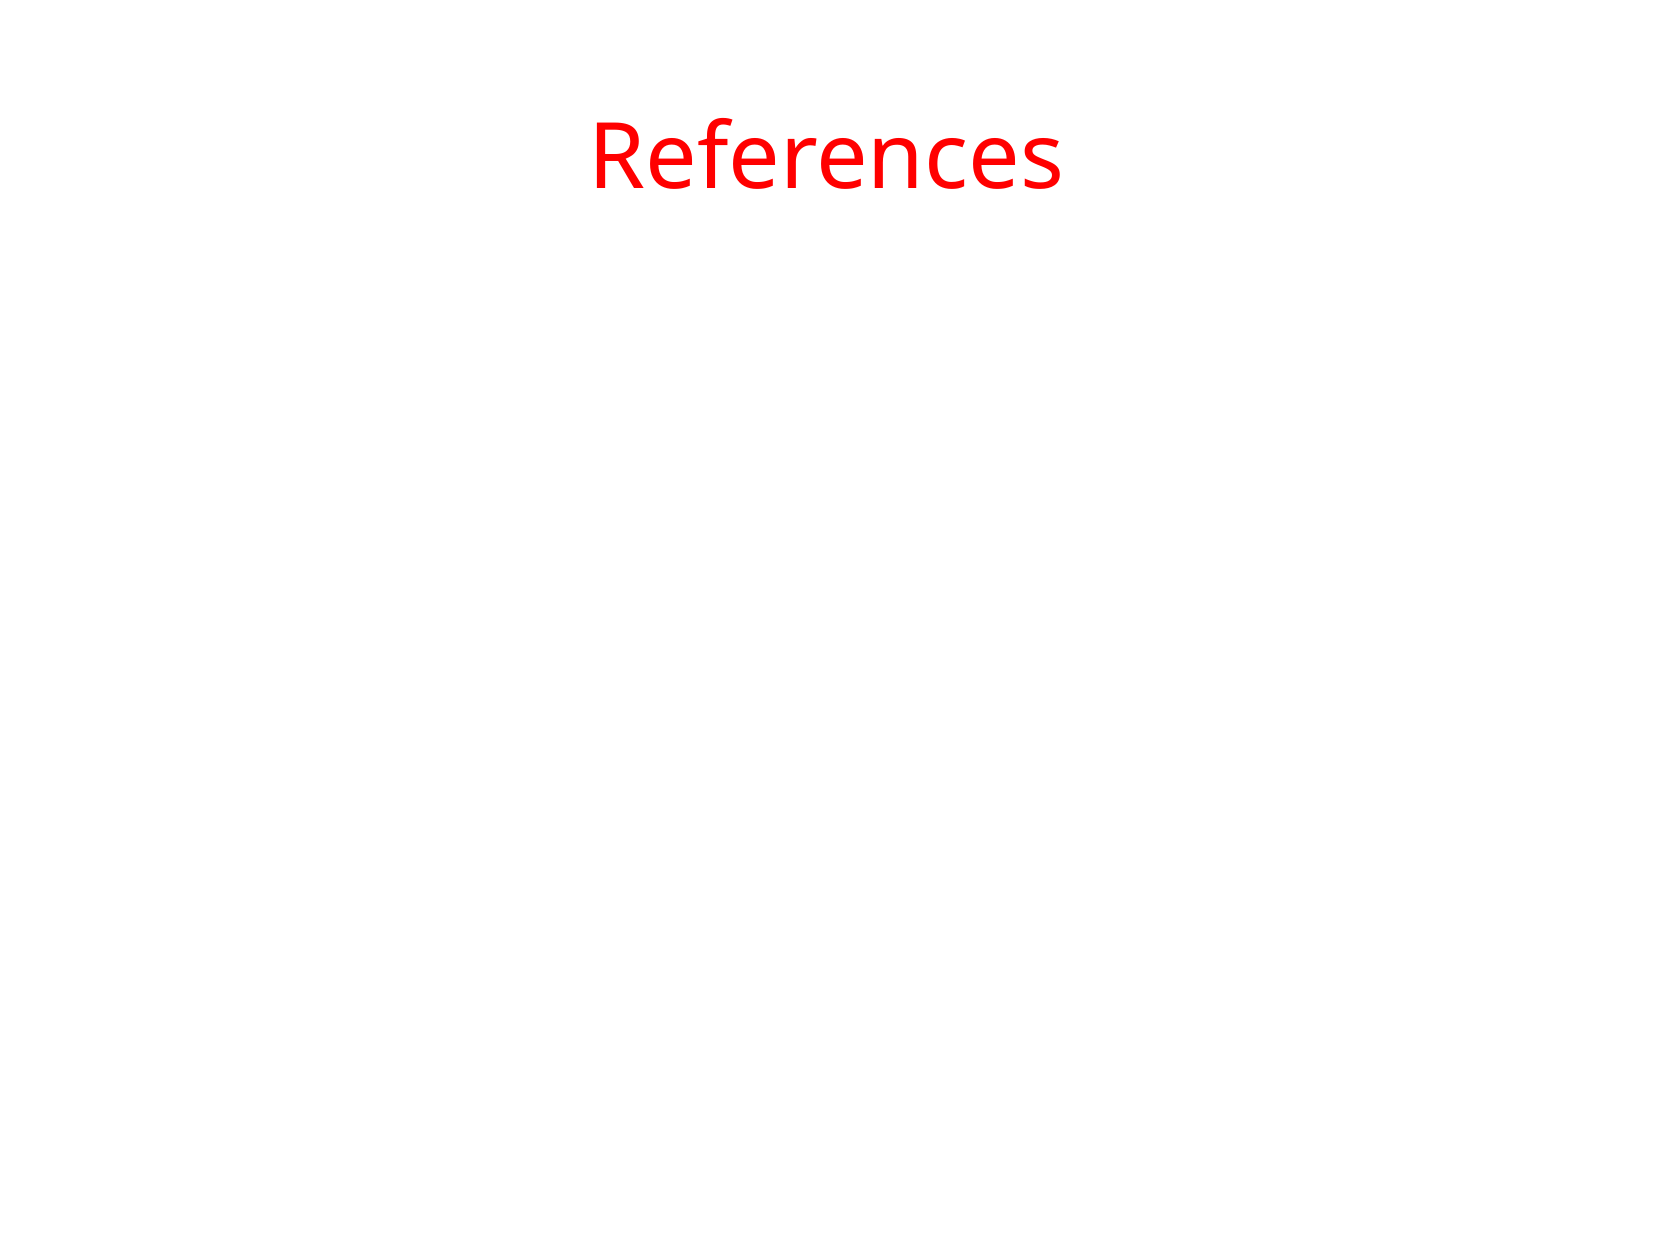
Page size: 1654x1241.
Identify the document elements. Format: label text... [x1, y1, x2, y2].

title References [82, 49, 1571, 257]
